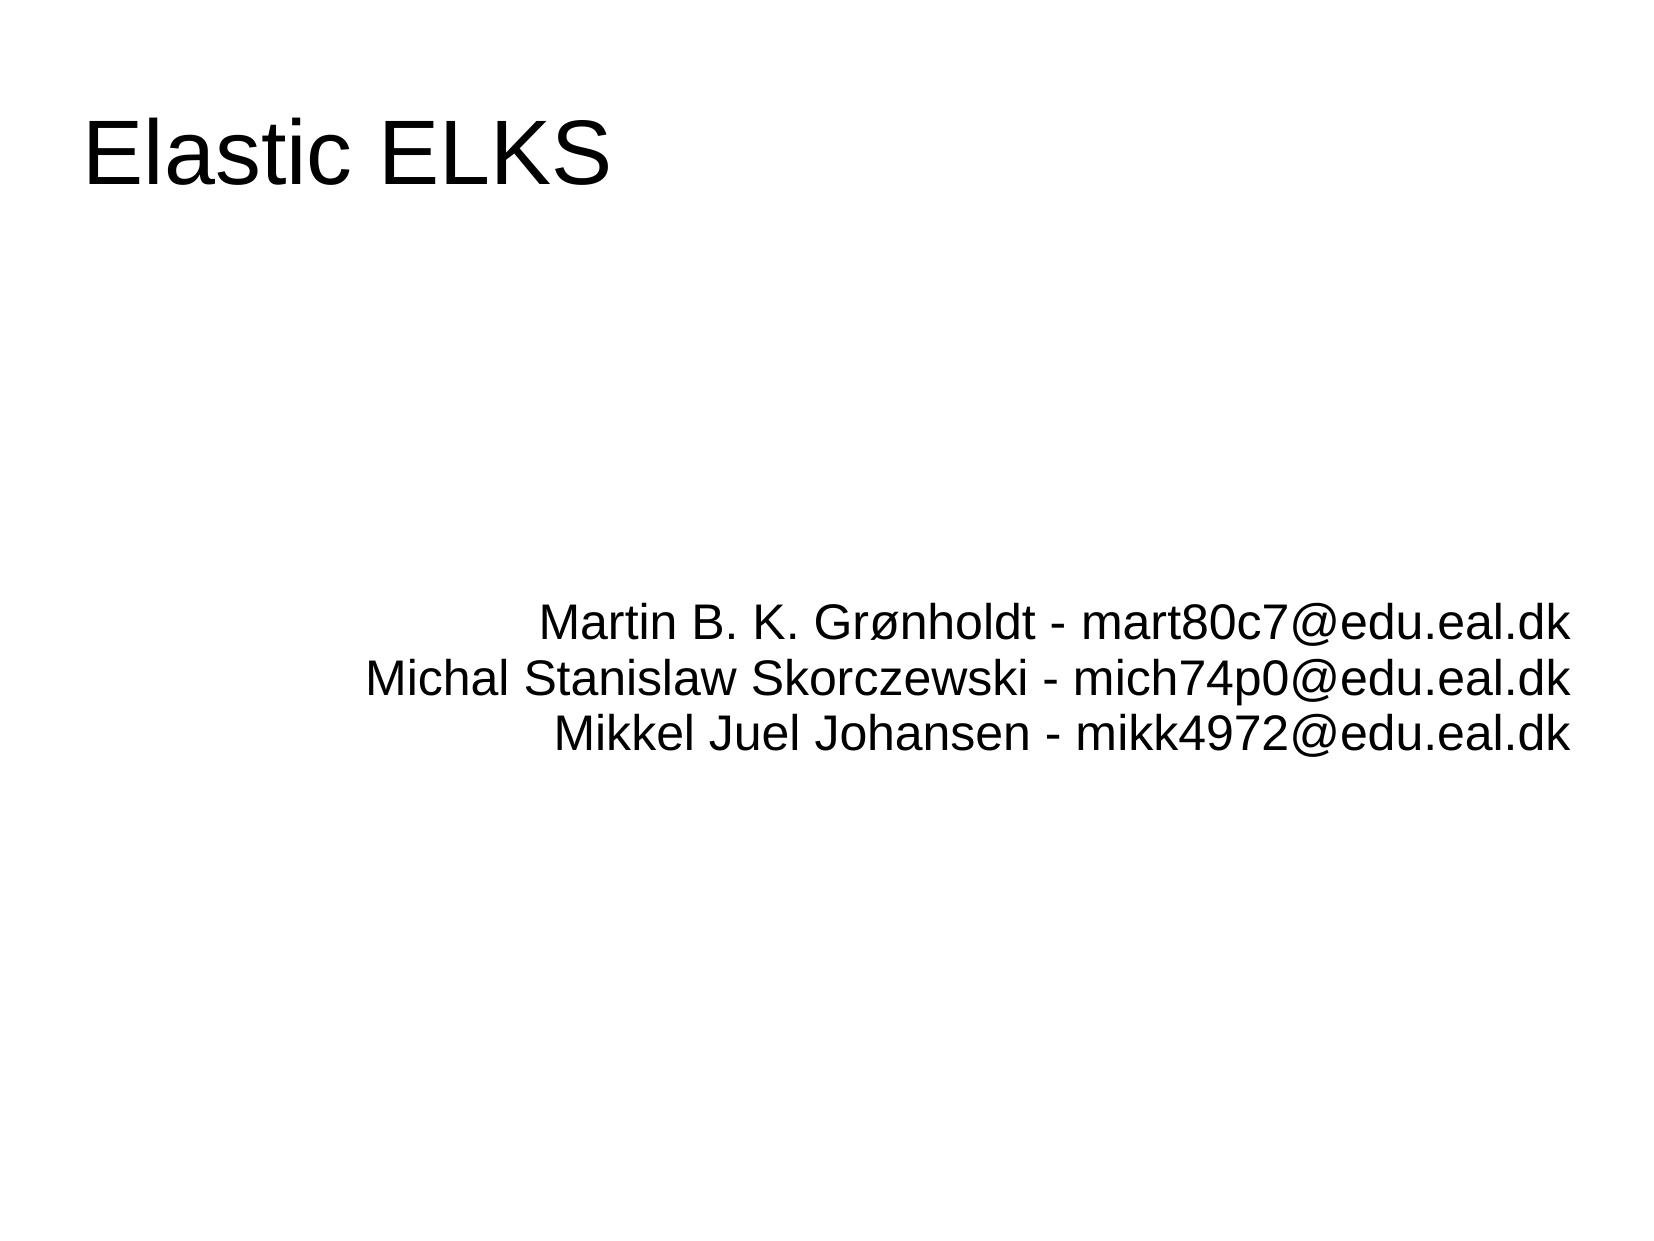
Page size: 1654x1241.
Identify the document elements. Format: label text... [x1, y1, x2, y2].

title Elastic ELKS [82, 49, 1571, 257]
subtitle Martin B. K. Grønholdt - mart80c7@edu.eal.dk Michal Stanislaw Skorczewski - mich74p0@edu.eal.dk Mikkel Juel Johansen - mikk4972@edu.eal.dk [82, 290, 1571, 1010]
